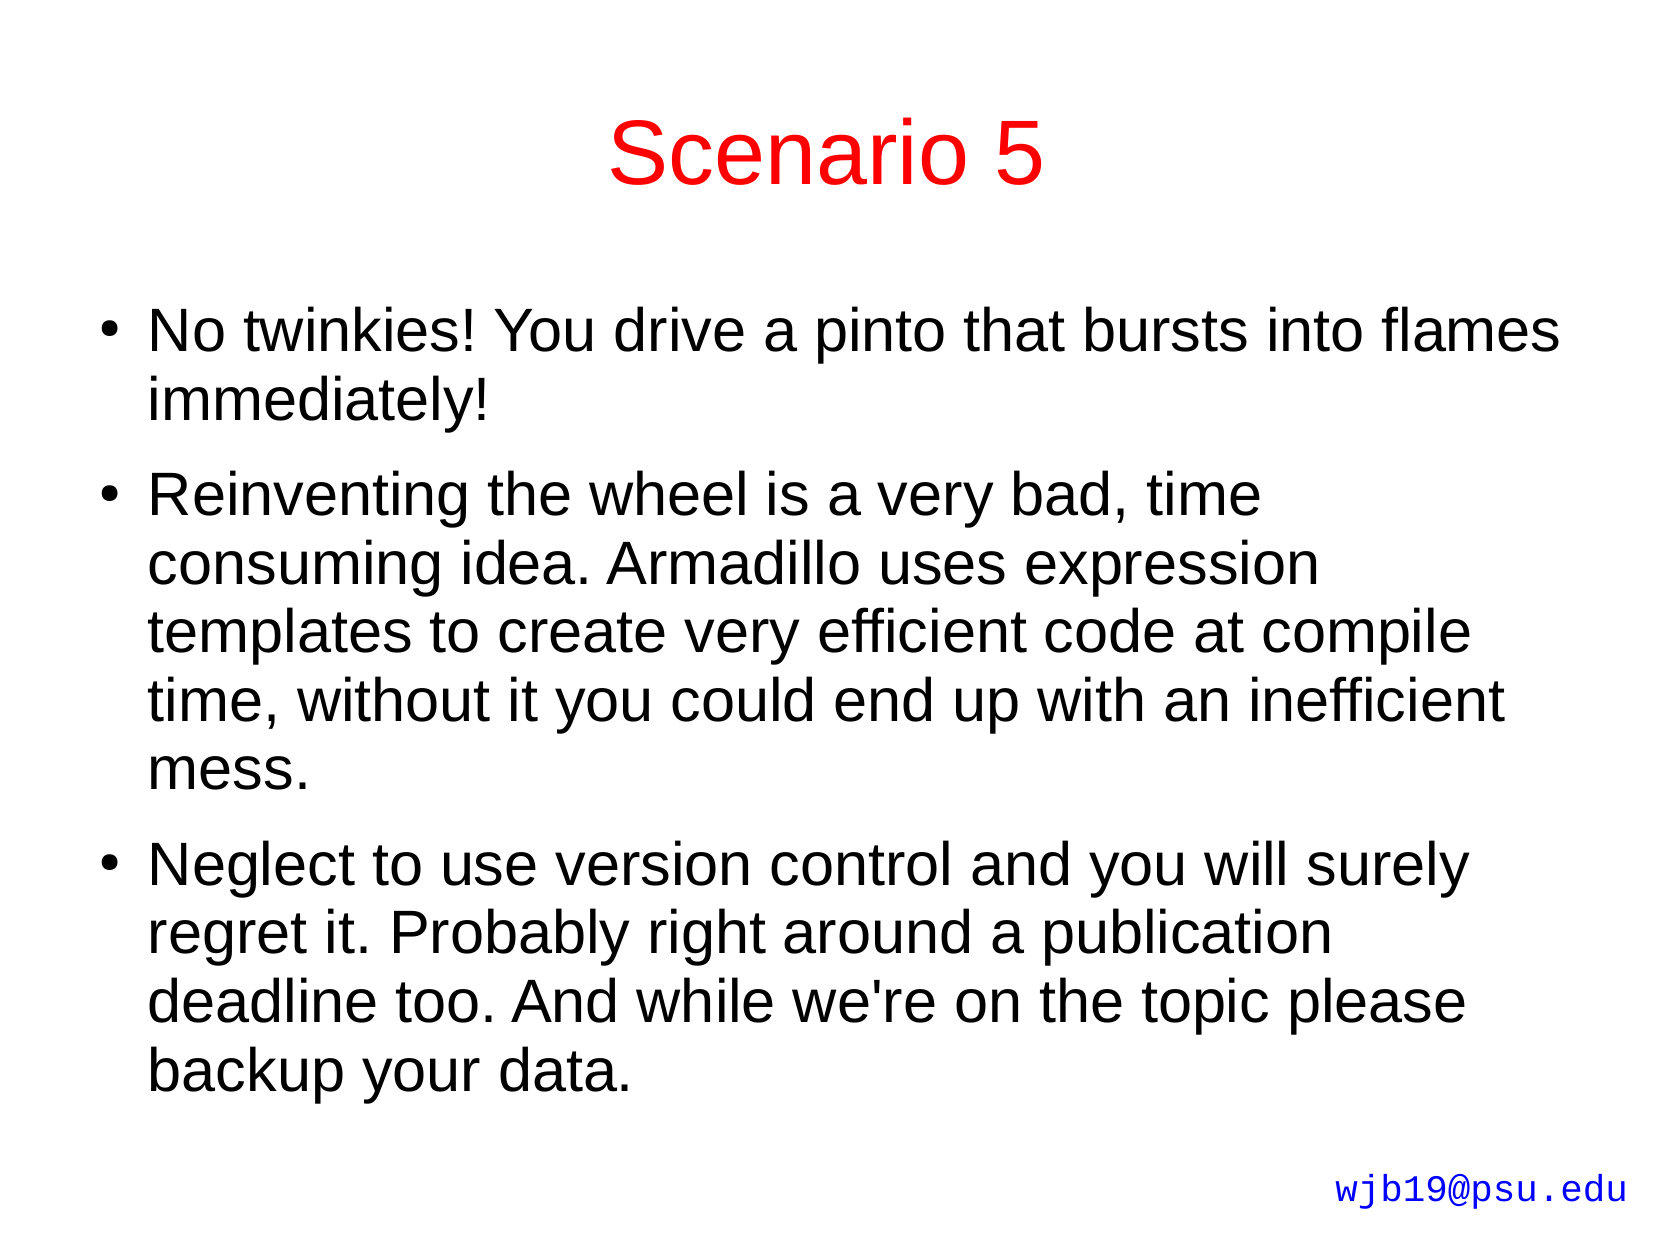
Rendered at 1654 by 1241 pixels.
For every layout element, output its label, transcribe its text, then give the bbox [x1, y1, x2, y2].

text_box wjb19@psu.edu [1320, 1162, 1643, 1220]
list No twinkies! You drive a pinto that bursts into flames immediately! Reinventing the wheel is a very bad, time consuming idea. Armadillo uses expression templates to create very efficient code at compile time, without it you could end up with an inefficient mess. Neglect to use version control and you will surely regret it. Probably right around a publication deadline too. And while we're on the topic please backup your data. [82, 296, 1576, 1111]
title Scenario 5 [82, 49, 1571, 257]
